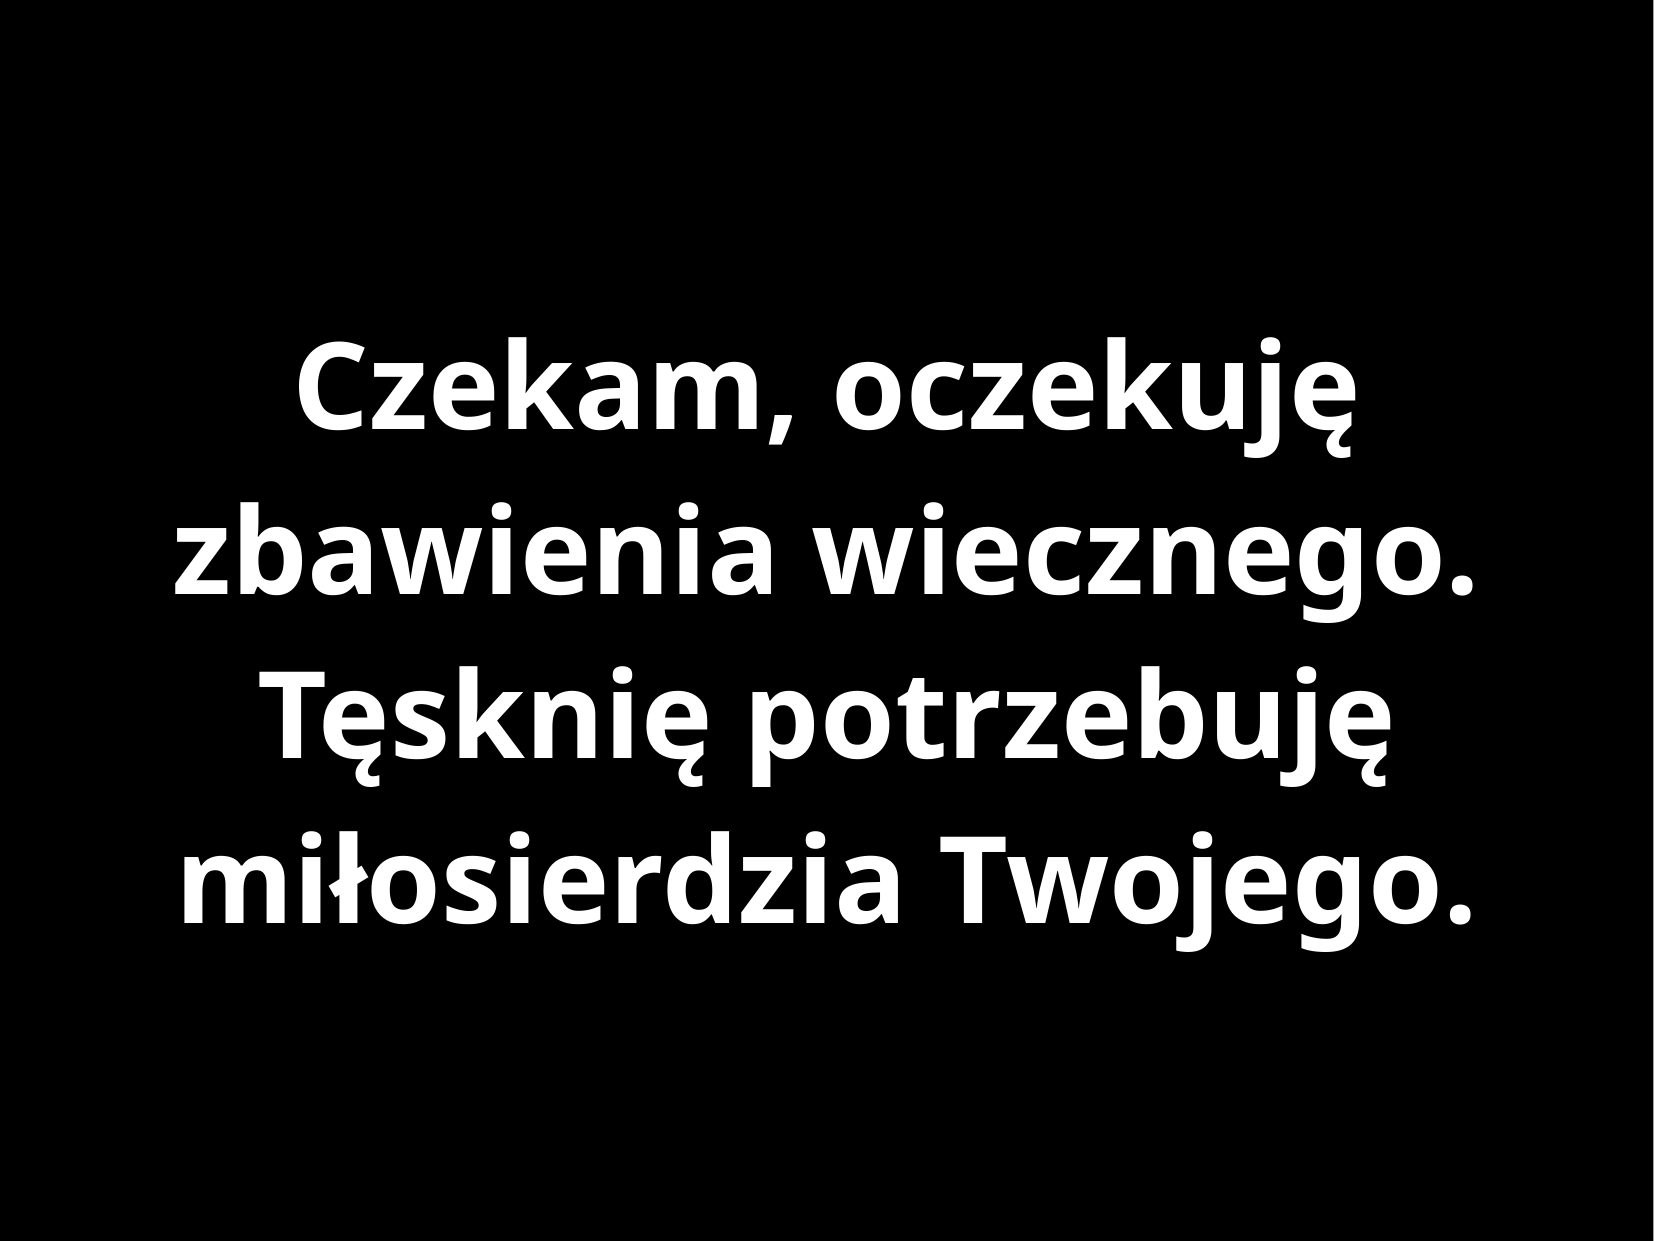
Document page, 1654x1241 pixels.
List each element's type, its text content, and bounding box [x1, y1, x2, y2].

title Czekam, oczekuję zbawienia wiecznego. Tęsknię potrzebuję miłosierdzia Twojego. [0, 0, 1654, 1241]
